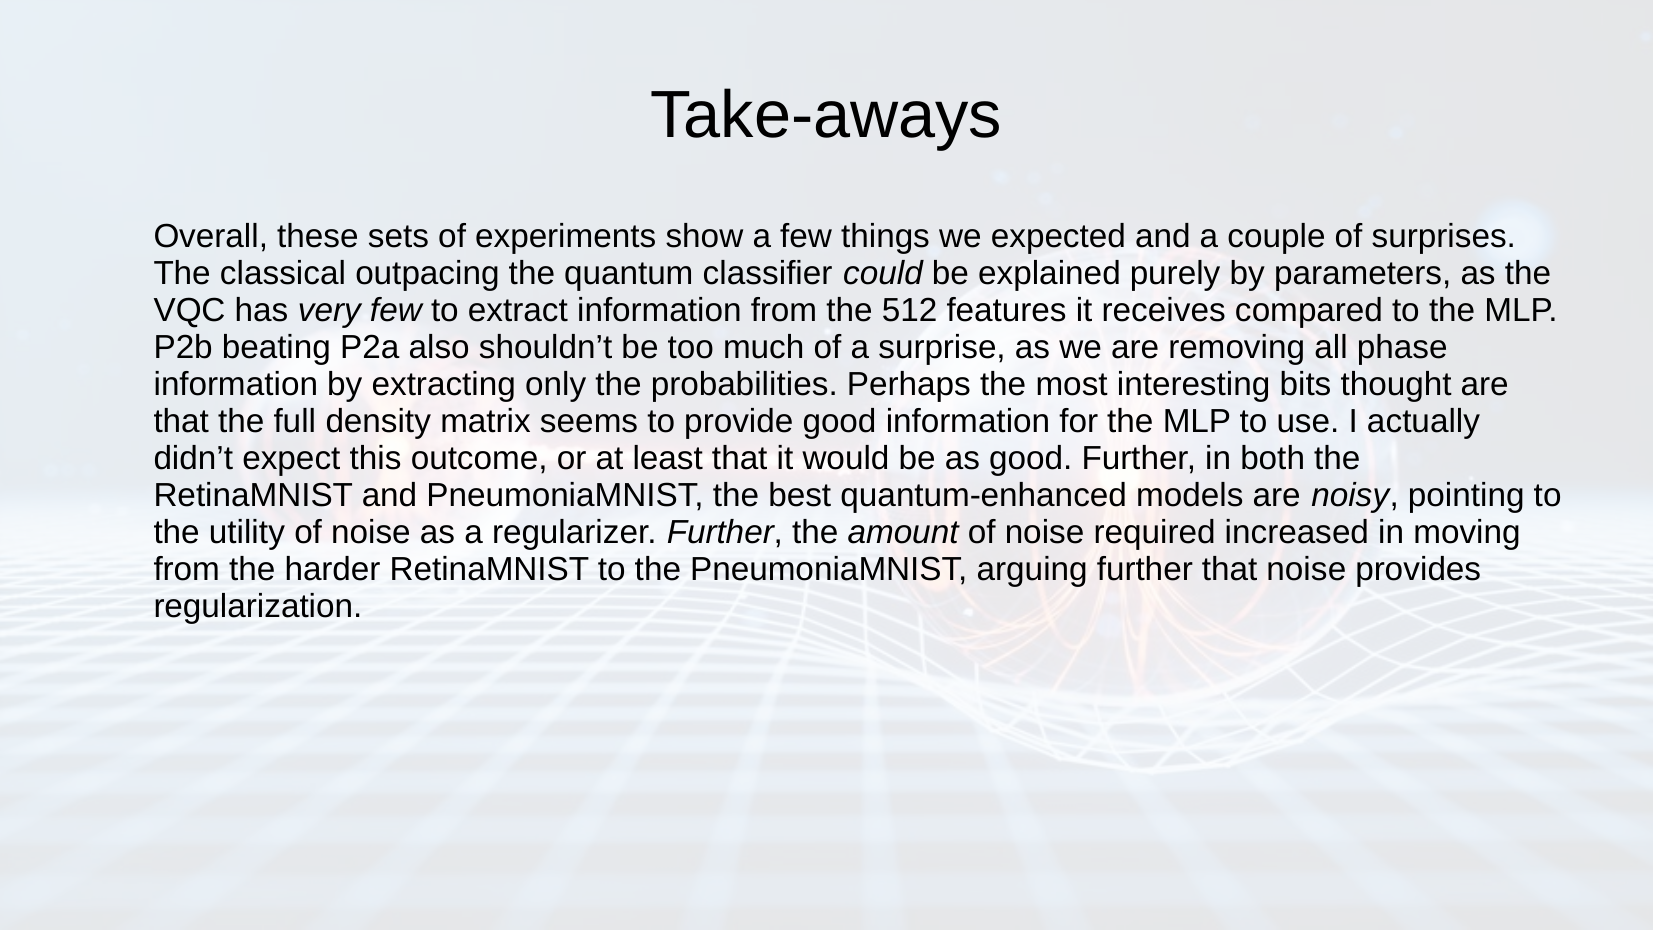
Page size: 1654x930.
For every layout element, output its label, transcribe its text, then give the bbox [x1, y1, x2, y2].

list Overall, these sets of experiments show a few things we expected and a couple of surprises. The classical outpacing the quantum classifier could be explained purely by parameters, as the VQC has very few to extract information from the 512 features it receives compared to the MLP. P2b beating P2a also shouldn’t be too much of a surprise, as we are removing all phase information by extracting only the probabilities. Perhaps the most interesting bits thought are that the full density matrix seems to provide good information for the MLP to use. I actually didn’t expect this outcome, or at least that it would be as good. Further, in both the RetinaMNIST and PneumoniaMNIST, the best quantum-enhanced models are noisy, pointing to the utility of noise as a regularizer. Further, the amount of noise required increased in moving from the harder RetinaMNIST to the PneumoniaMNIST, arguing further that noise provides regularization. [82, 217, 1571, 757]
title Take-aways [82, 37, 1571, 193]
